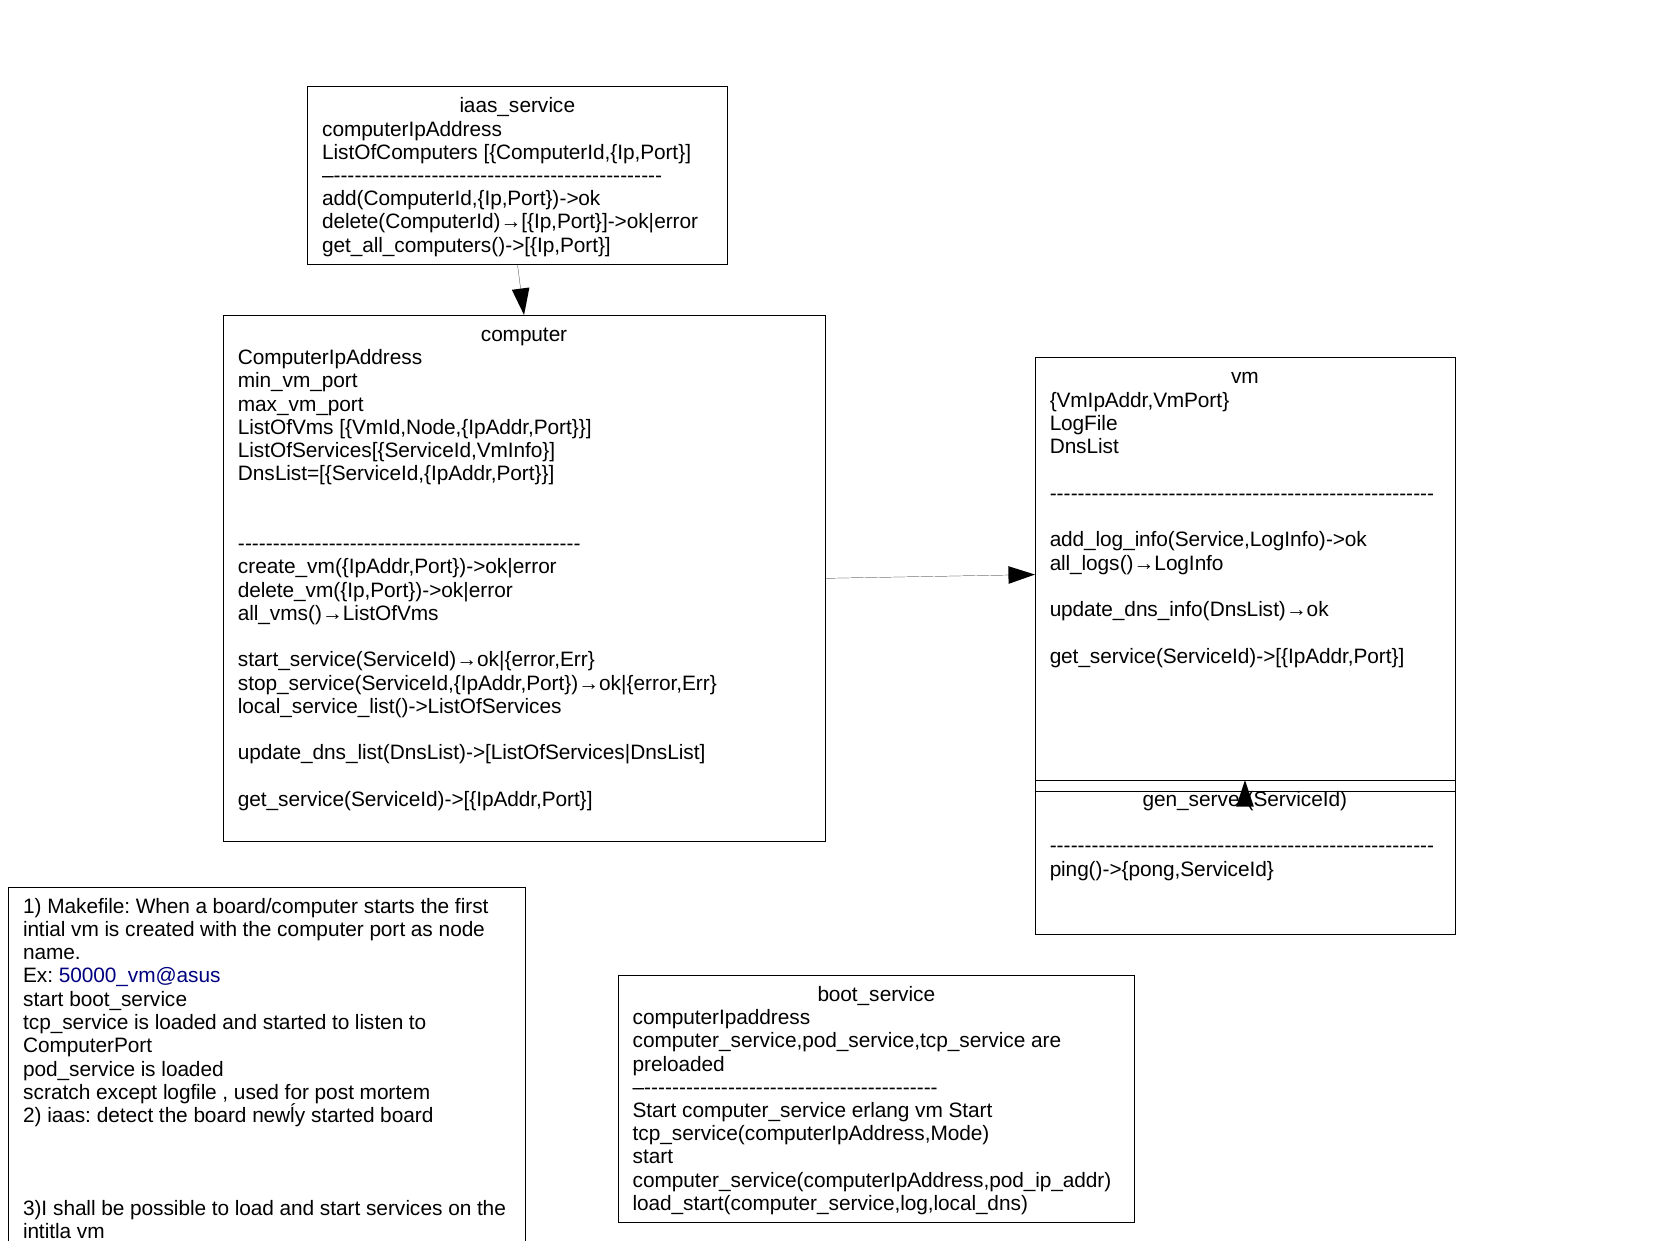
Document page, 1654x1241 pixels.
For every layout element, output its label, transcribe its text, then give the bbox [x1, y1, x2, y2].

text_box 1) Makefile: When a board/computer starts the first intial vm is created with the computer port as node name. Ex: 50000_vm@asus start boot_service tcp_service is loaded and started to listen to ComputerPort pod_service is loaded scratch except logfile , used for post mortem 2) iaas: detect the board newĺy started board 3)I shall be possible to load and start services on the intitla vm 3) The intial vm takes controll over the computer [8, 887, 526, 1241]
text_box boot_service computerIpaddress computer_service,pod_service,tcp_service are preloaded –------------------------------------------ Start computer_service erlang vm Start tcp_service(computerIpAddress,Mode) start computer_service(computerIpAddress,pod_ip_addr) load_start(computer_service,log,local_dns) [618, 975, 1135, 1223]
text_box gen_server(ServiceId) ------------------------------------------------------- ping()->{pong,ServiceId} [1035, 792, 1456, 935]
text_box computer ComputerIpAddress min_vm_port max_vm_port ListOfVms [{VmId,Node,{IpAddr,Port}}] ListOfServices[{ServiceId,VmInfo}] DnsList=[{ServiceId,{IpAddr,Port}}] ------------------------------------------------- create_vm({IpAddr,Port})->ok|error delete_vm({Ip,Port})->ok|error all_vms()→ListOfVms start_service(ServiceId)→ok|{error,Err} stop_service(ServiceId,{IpAddr,Port})→ok|{error,Err} local_service_list()->ListOfServices update_dns_list(DnsList)->[ListOfServices|DnsList] get_service(ServiceId)->[{IpAddr,Port}] [223, 315, 826, 842]
text_box vm {VmIpAddr,VmPort} LogFile DnsList ------------------------------------------------------- add_log_info(Service,LogInfo)->ok all_logs()→LogInfo update_dns_info(DnsList)→ok get_service(ServiceId)->[{IpAddr,Port}] [1035, 357, 1456, 792]
text_box iaas_service computerIpAddress ListOfComputers [{ComputerId,{Ip,Port}] –----------------------------------------------- add(ComputerId,{Ip,Port})->ok delete(ComputerId)→[{Ip,Port}]->ok|error get_all_computers()->[{Ip,Port}] [307, 86, 728, 265]
